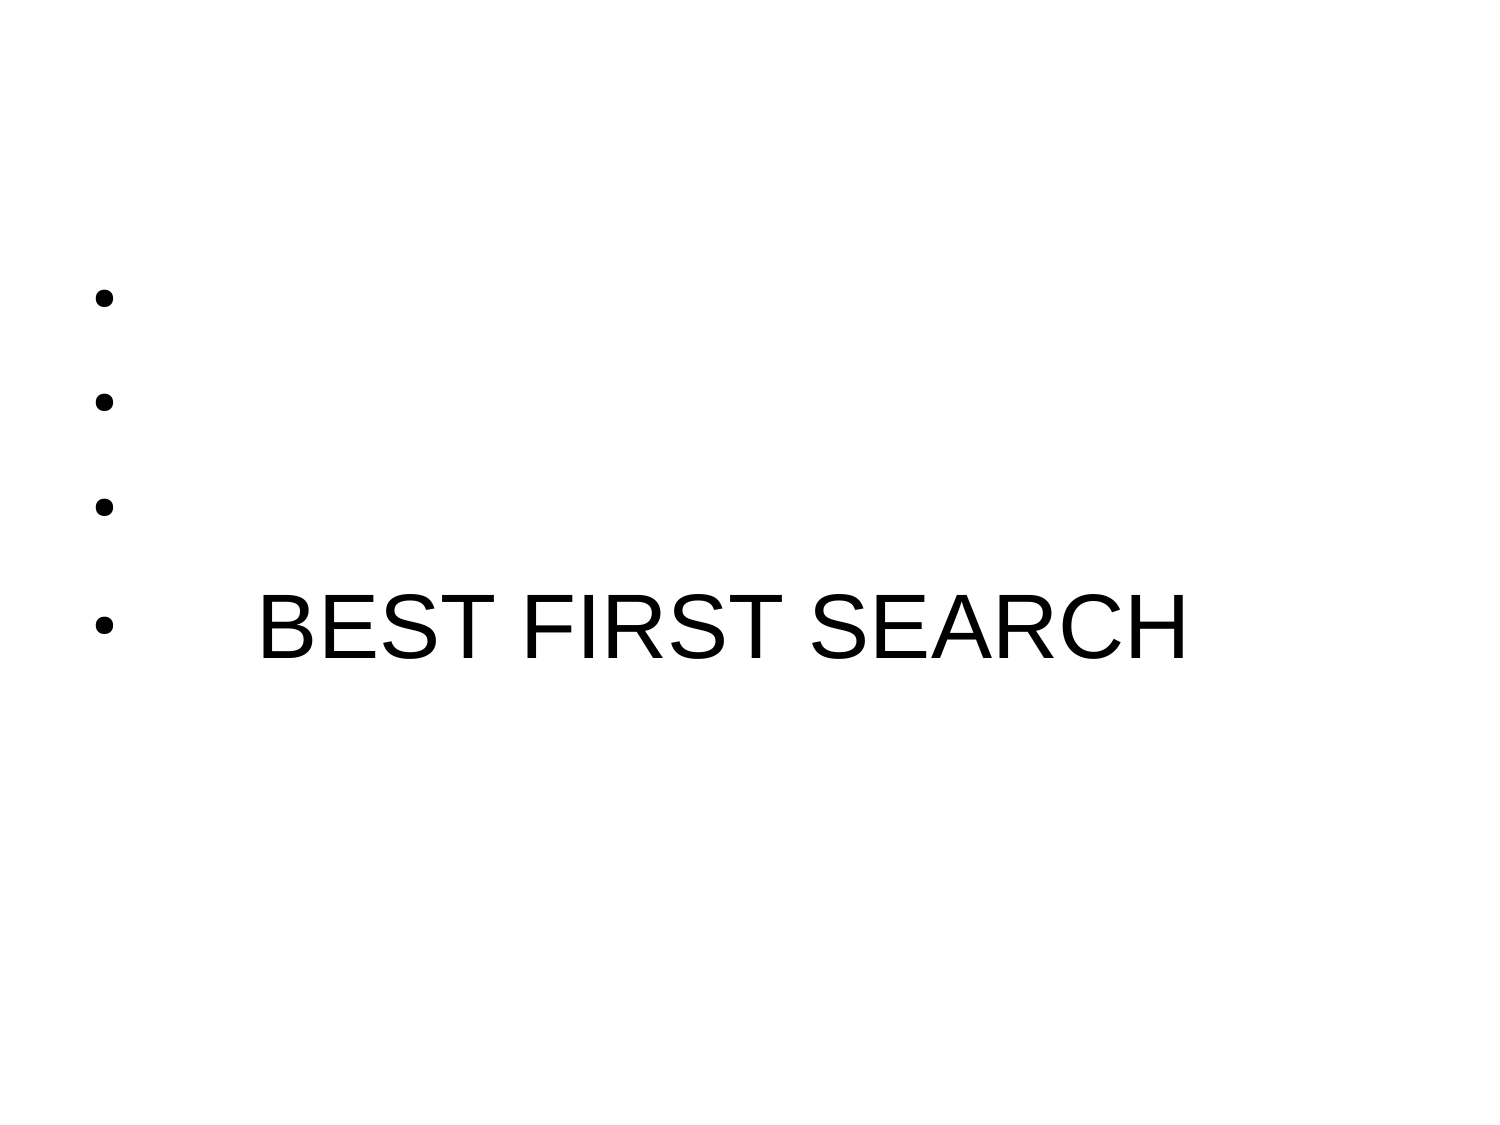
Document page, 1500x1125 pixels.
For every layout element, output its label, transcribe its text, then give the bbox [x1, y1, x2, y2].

list BEST FIRST SEARCH [75, 263, 1425, 916]
